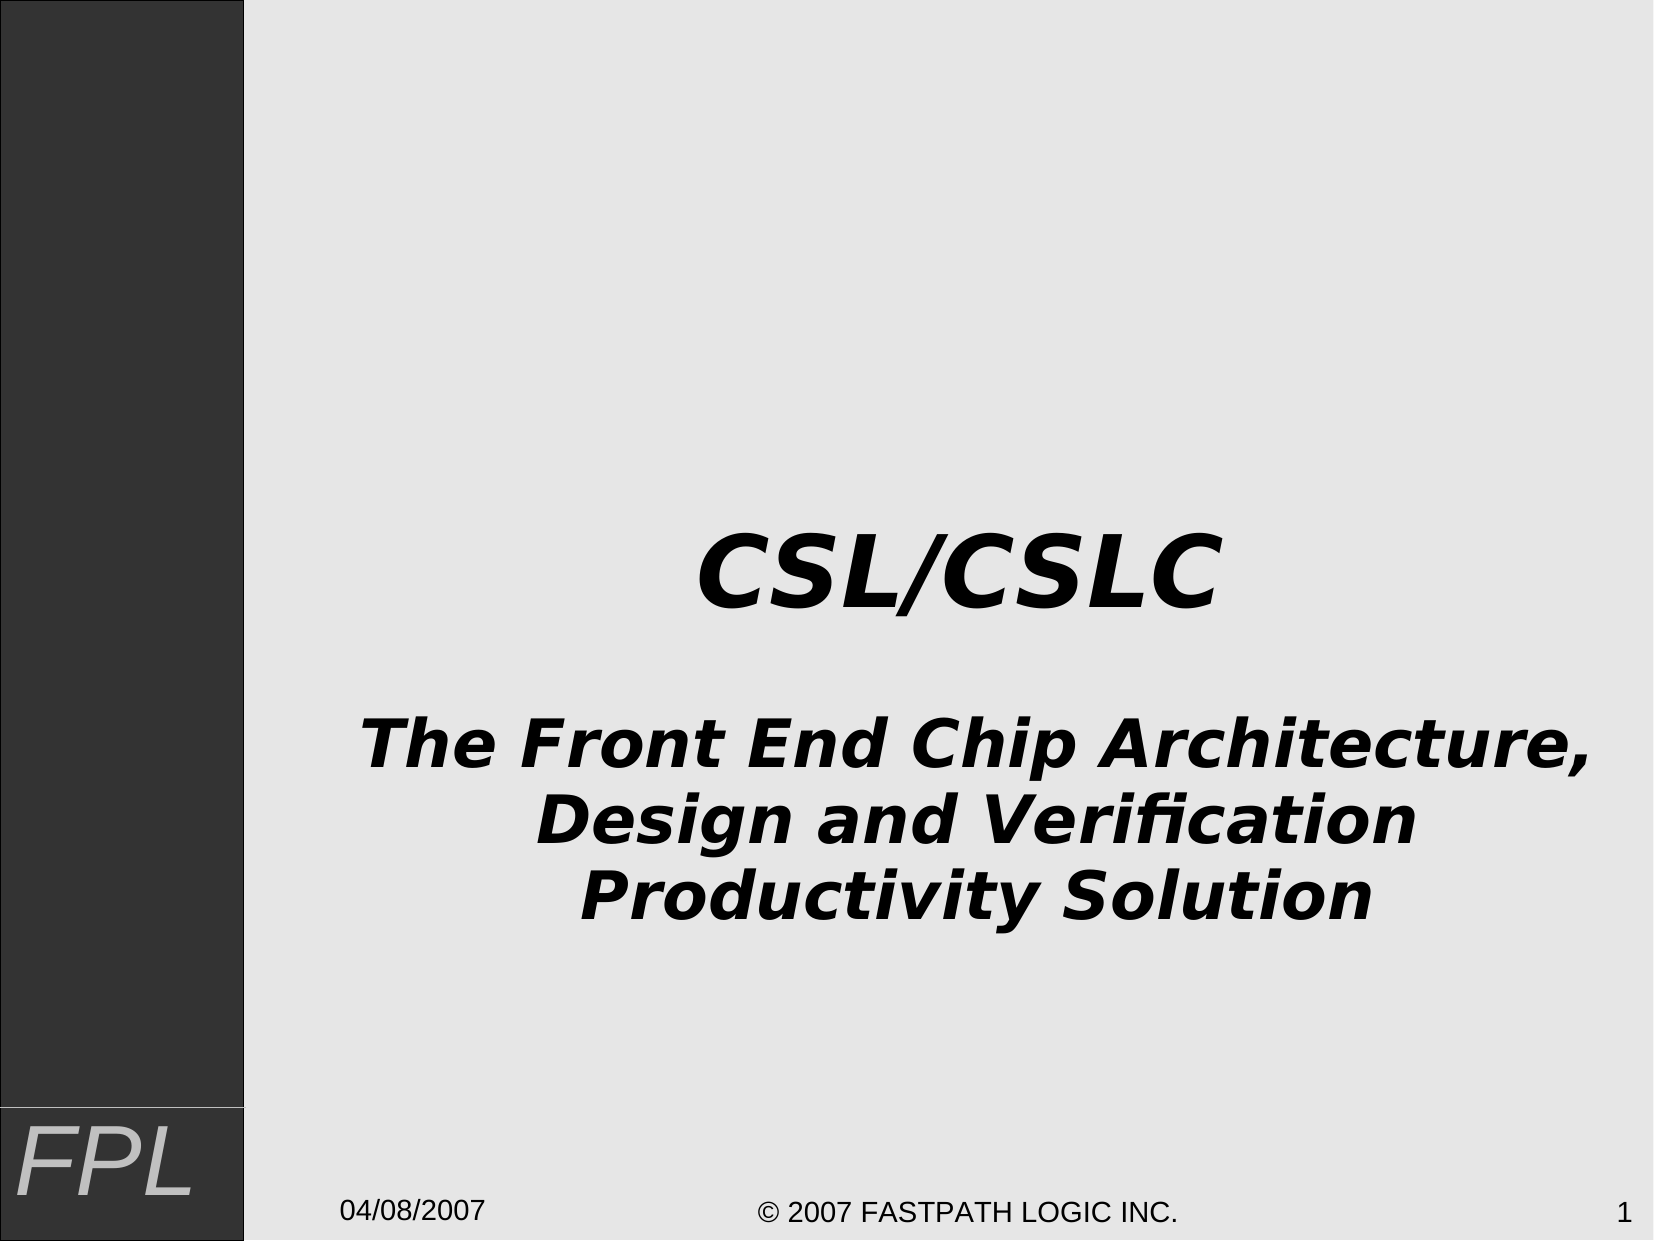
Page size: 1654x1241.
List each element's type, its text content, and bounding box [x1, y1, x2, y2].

subtitle CSL/CSLC The Front End Chip Architecture, Design and Verification Productivity Solution [322, 272, 1635, 1179]
